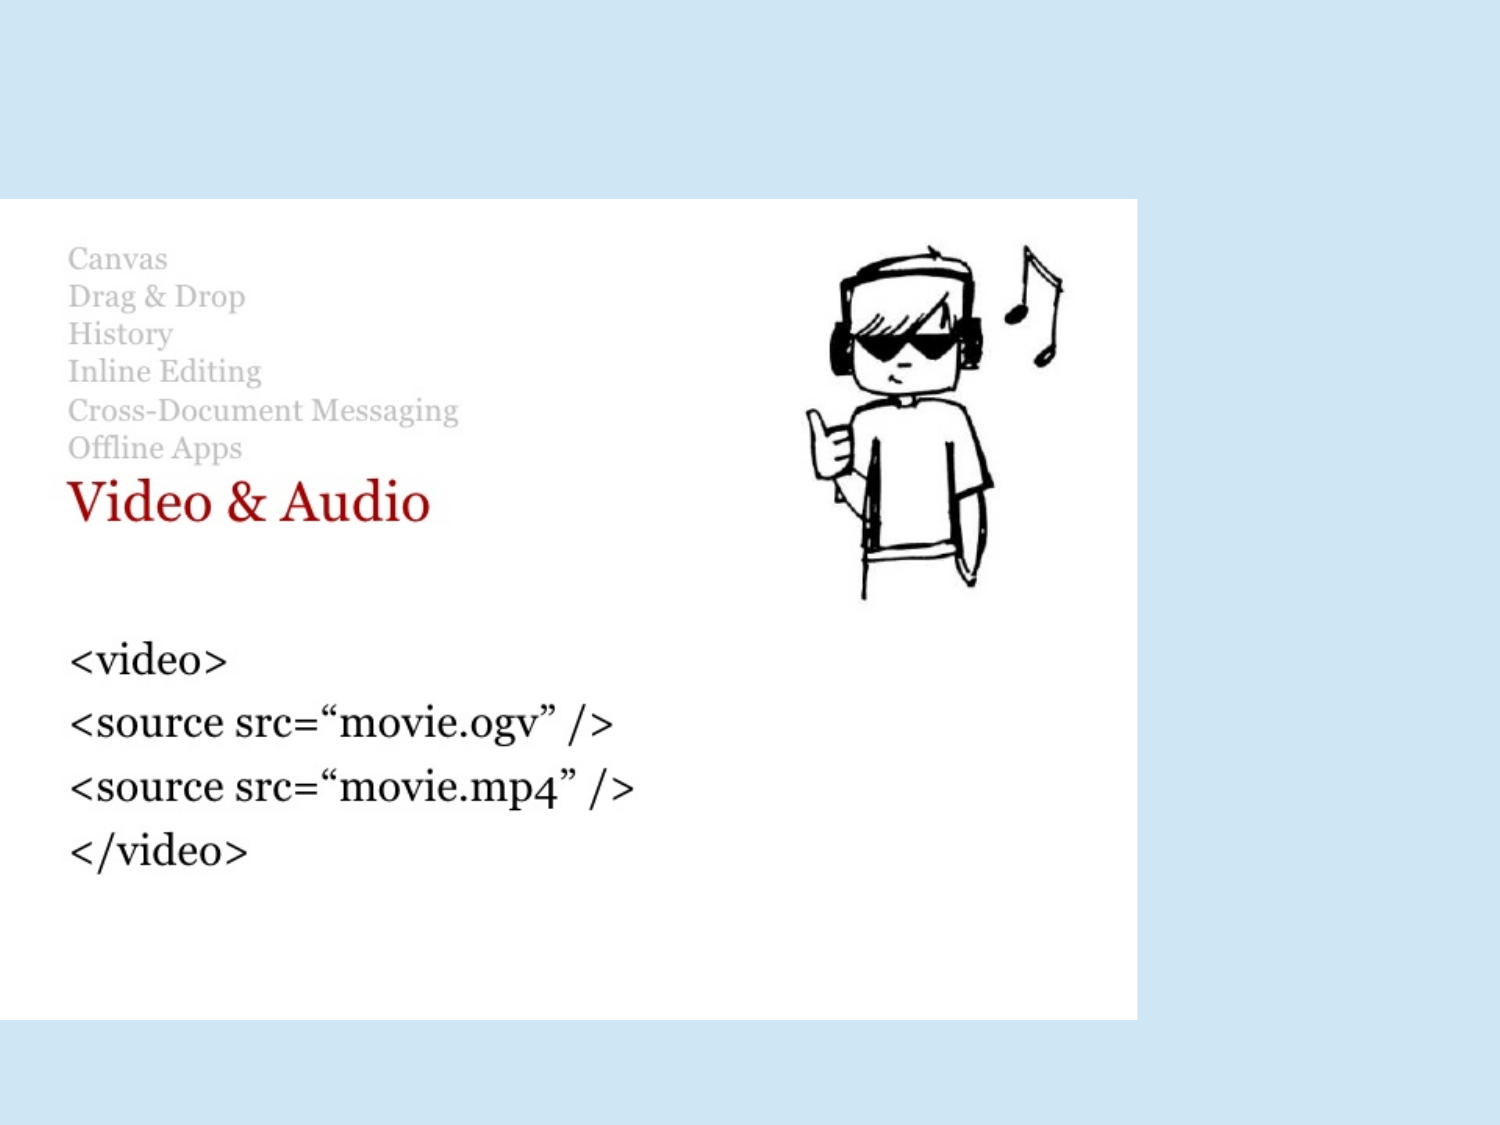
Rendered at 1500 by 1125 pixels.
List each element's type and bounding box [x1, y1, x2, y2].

picture [0, 199, 1138, 1020]
